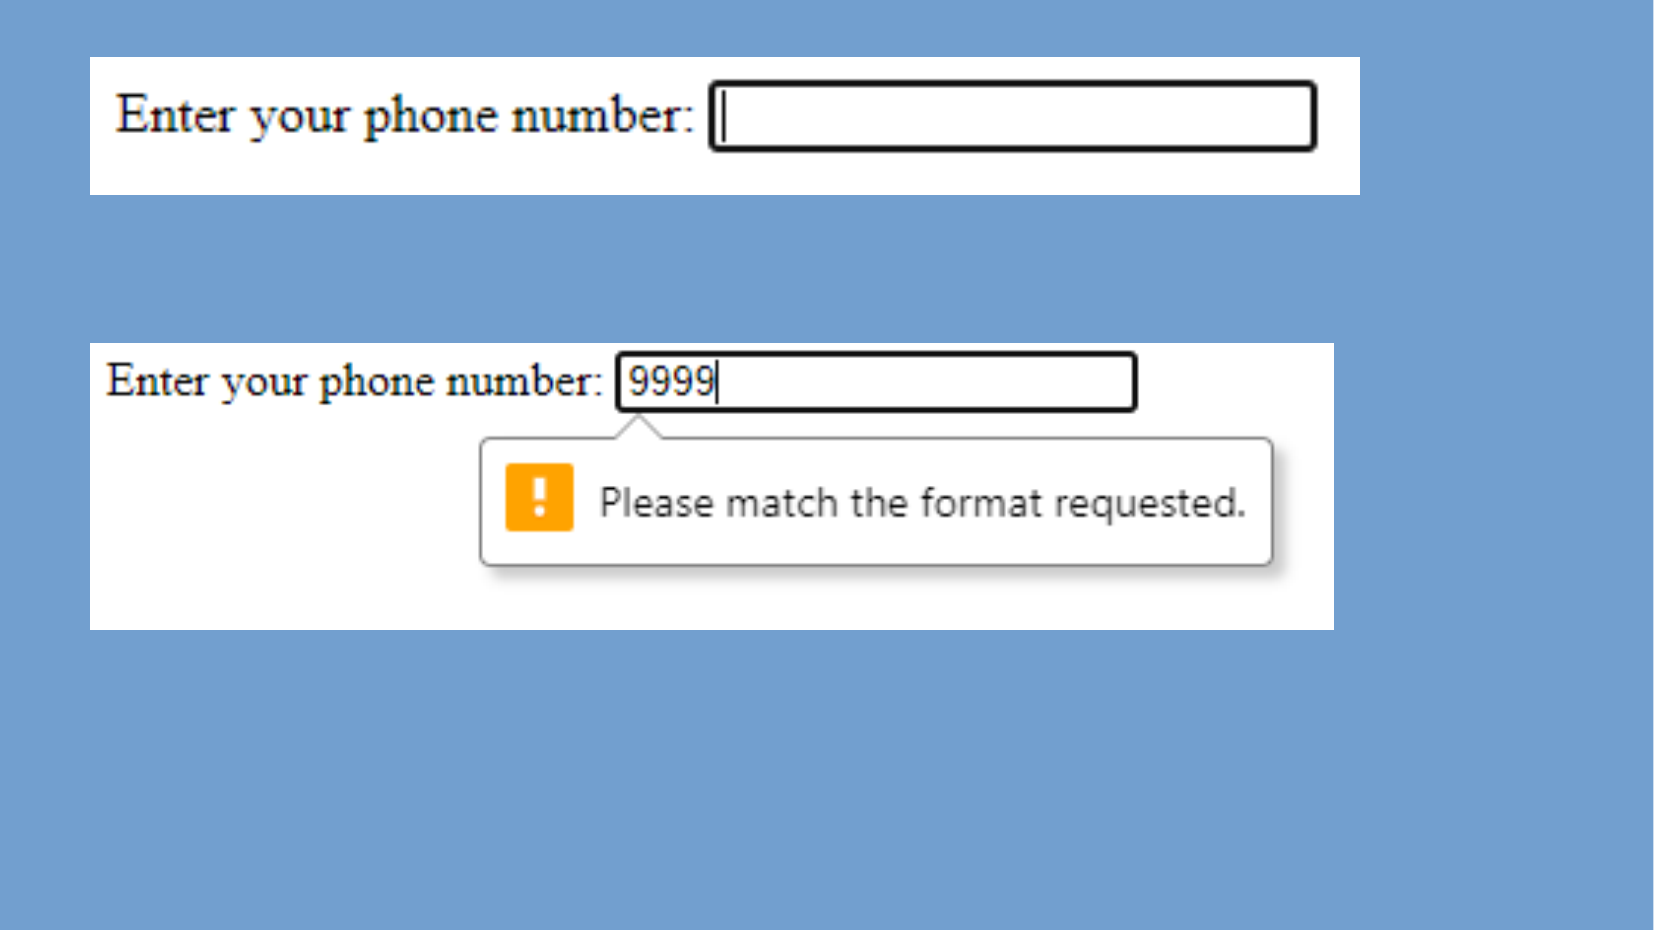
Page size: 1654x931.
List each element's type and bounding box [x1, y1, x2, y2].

picture [90, 343, 1334, 631]
picture [90, 57, 1360, 196]
